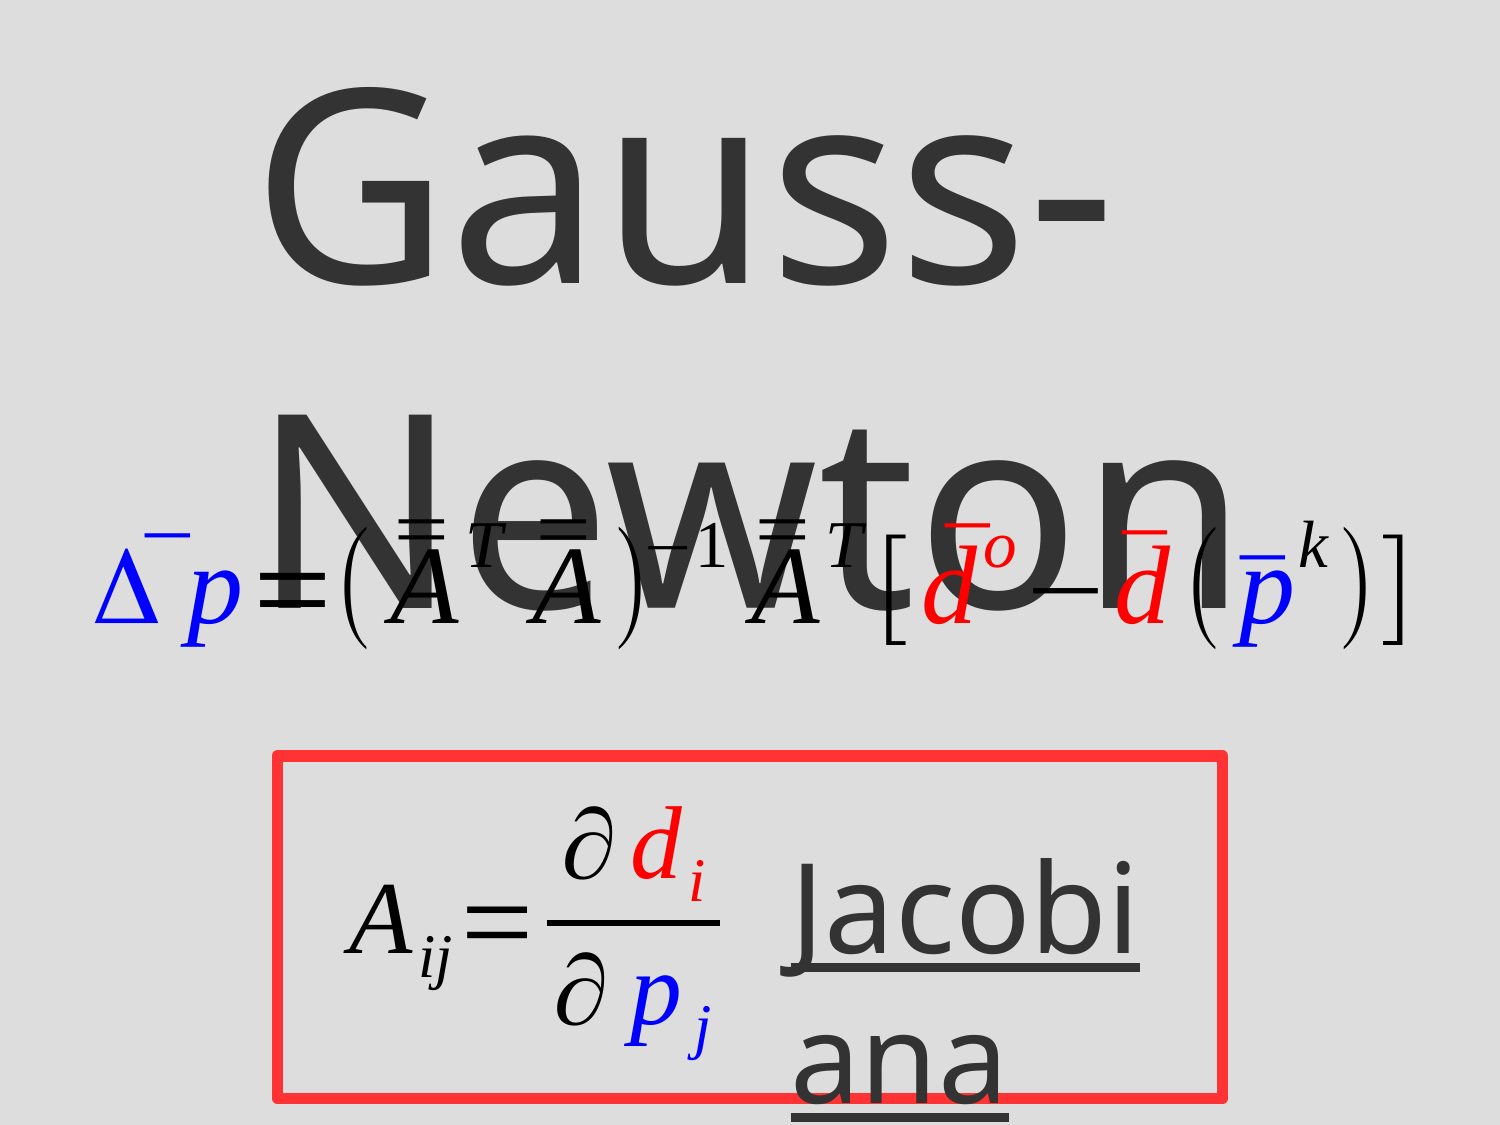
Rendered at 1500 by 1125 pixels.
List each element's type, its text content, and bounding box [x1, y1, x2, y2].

title Gauss-Newton [75, 0, 1425, 514]
chart [332, 785, 731, 1062]
title Jacobiana [750, 814, 1182, 1014]
chart [83, 508, 1417, 656]
